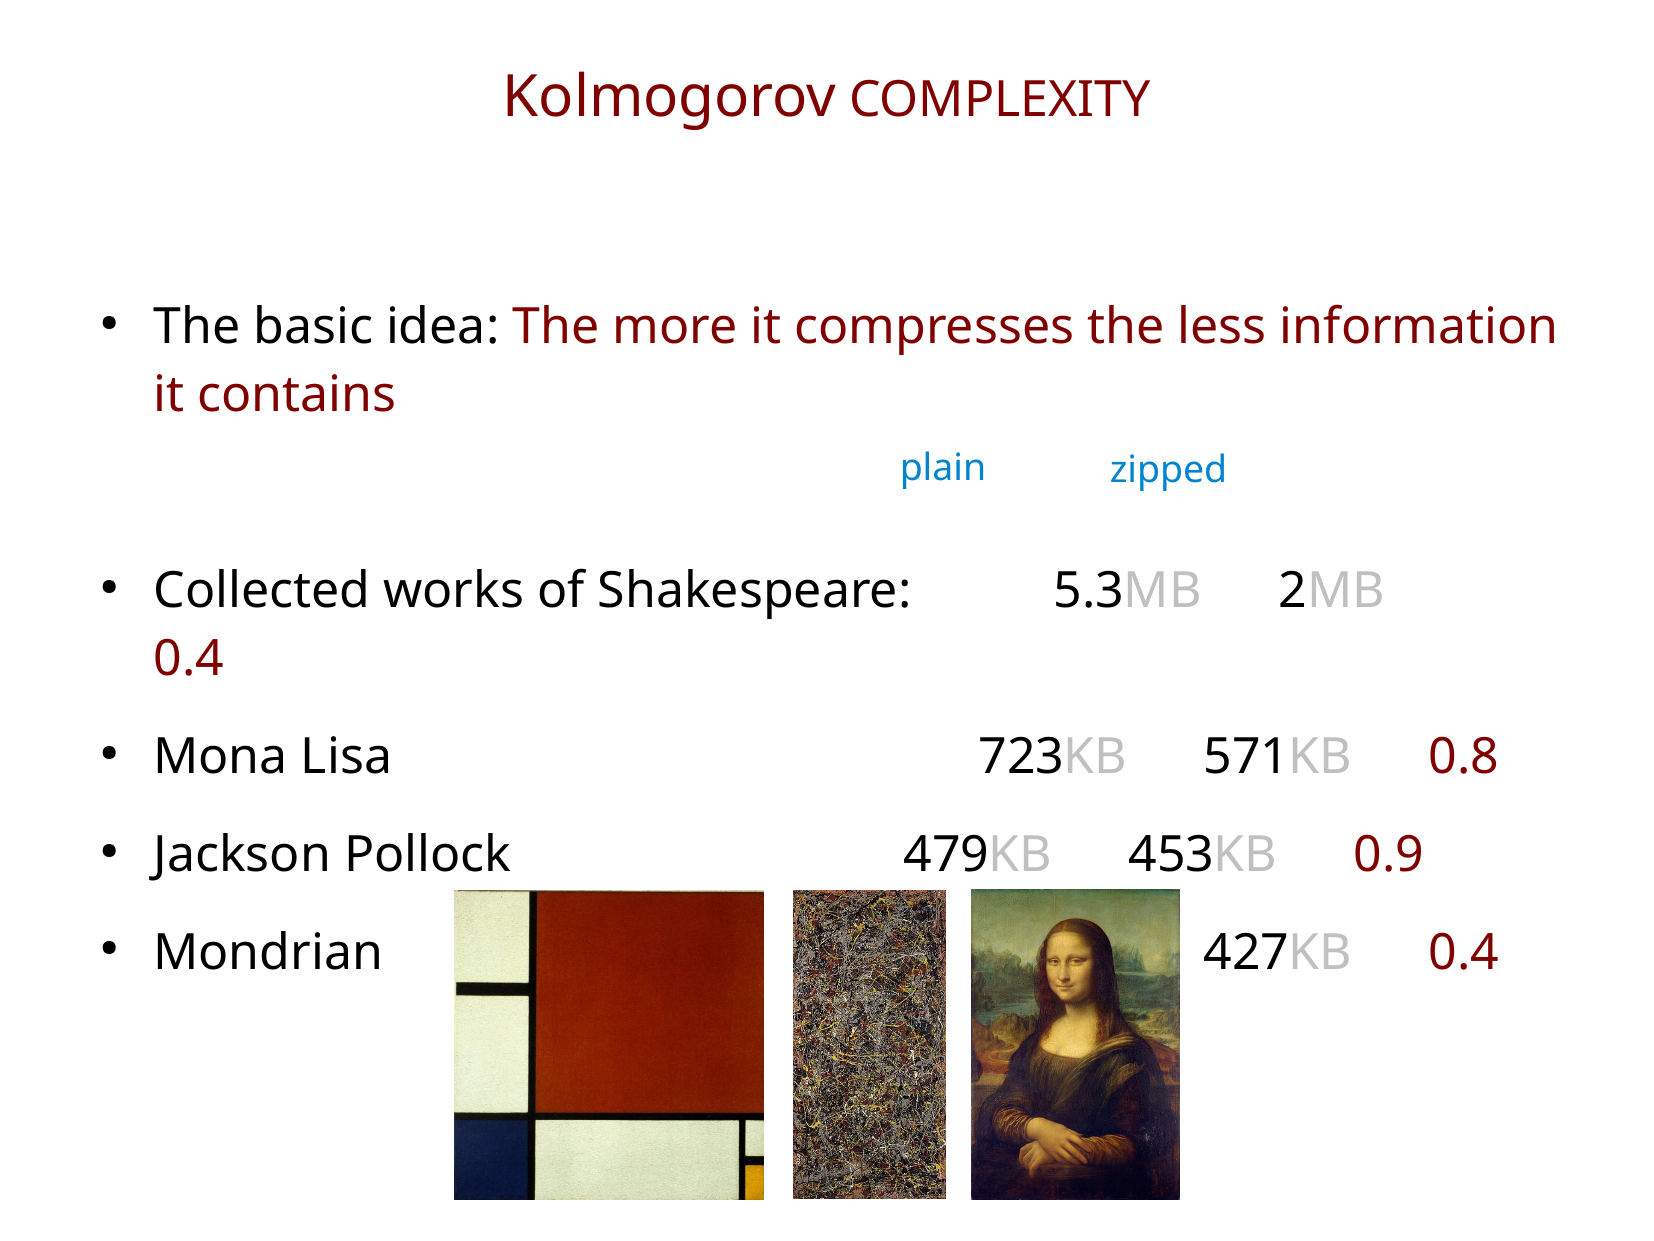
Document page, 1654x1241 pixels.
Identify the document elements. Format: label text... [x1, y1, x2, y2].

title Kolmogorov COMPLEXITY [82, 59, 1571, 127]
picture [454, 890, 764, 1201]
text_box zipped [1095, 435, 1276, 498]
list The basic idea: The more it compresses the less information it contains Collected works of Shakespeare: 5.3MB 2MB 0.4 Mona Lisa 723KB 571KB 0.8 Jackson Pollock 479KB 453KB 0.9 Mondrian 1.1MB 427KB 0.4 [82, 290, 1571, 1109]
text_box plain [885, 432, 1036, 496]
picture [971, 889, 1180, 1201]
picture [793, 890, 946, 1199]
